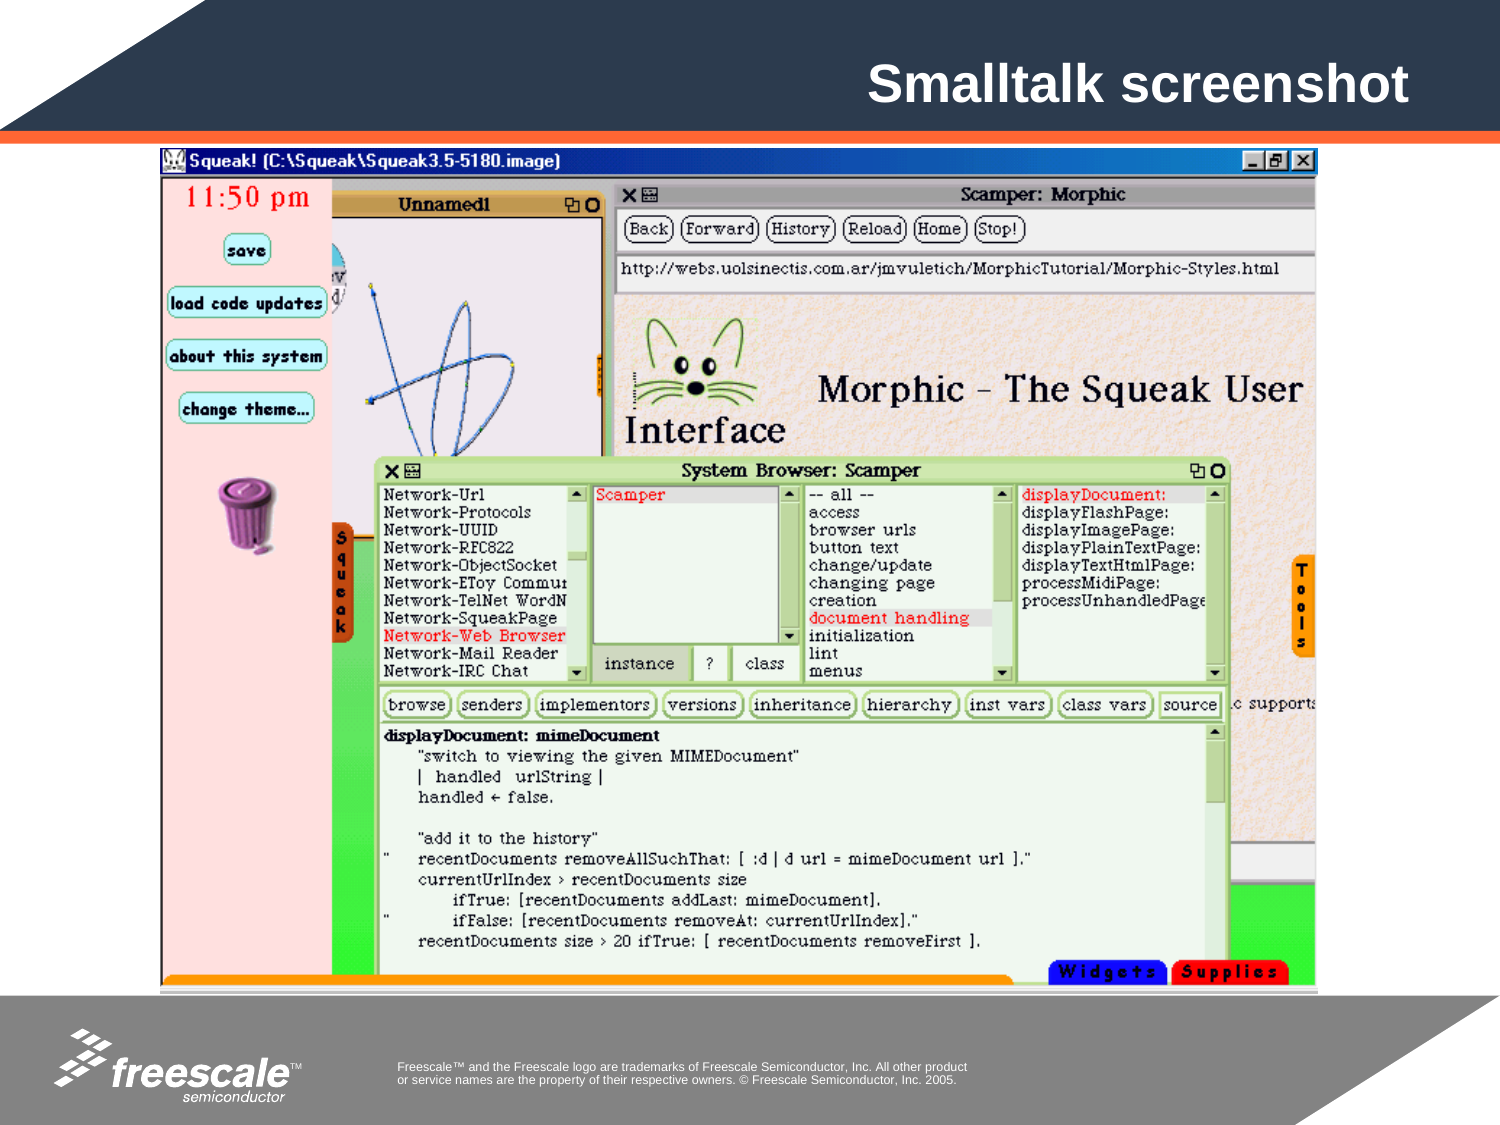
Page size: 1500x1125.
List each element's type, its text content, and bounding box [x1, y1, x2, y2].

picture [160, 148, 1318, 994]
title Smalltalk screenshot [75, 27, 1426, 146]
